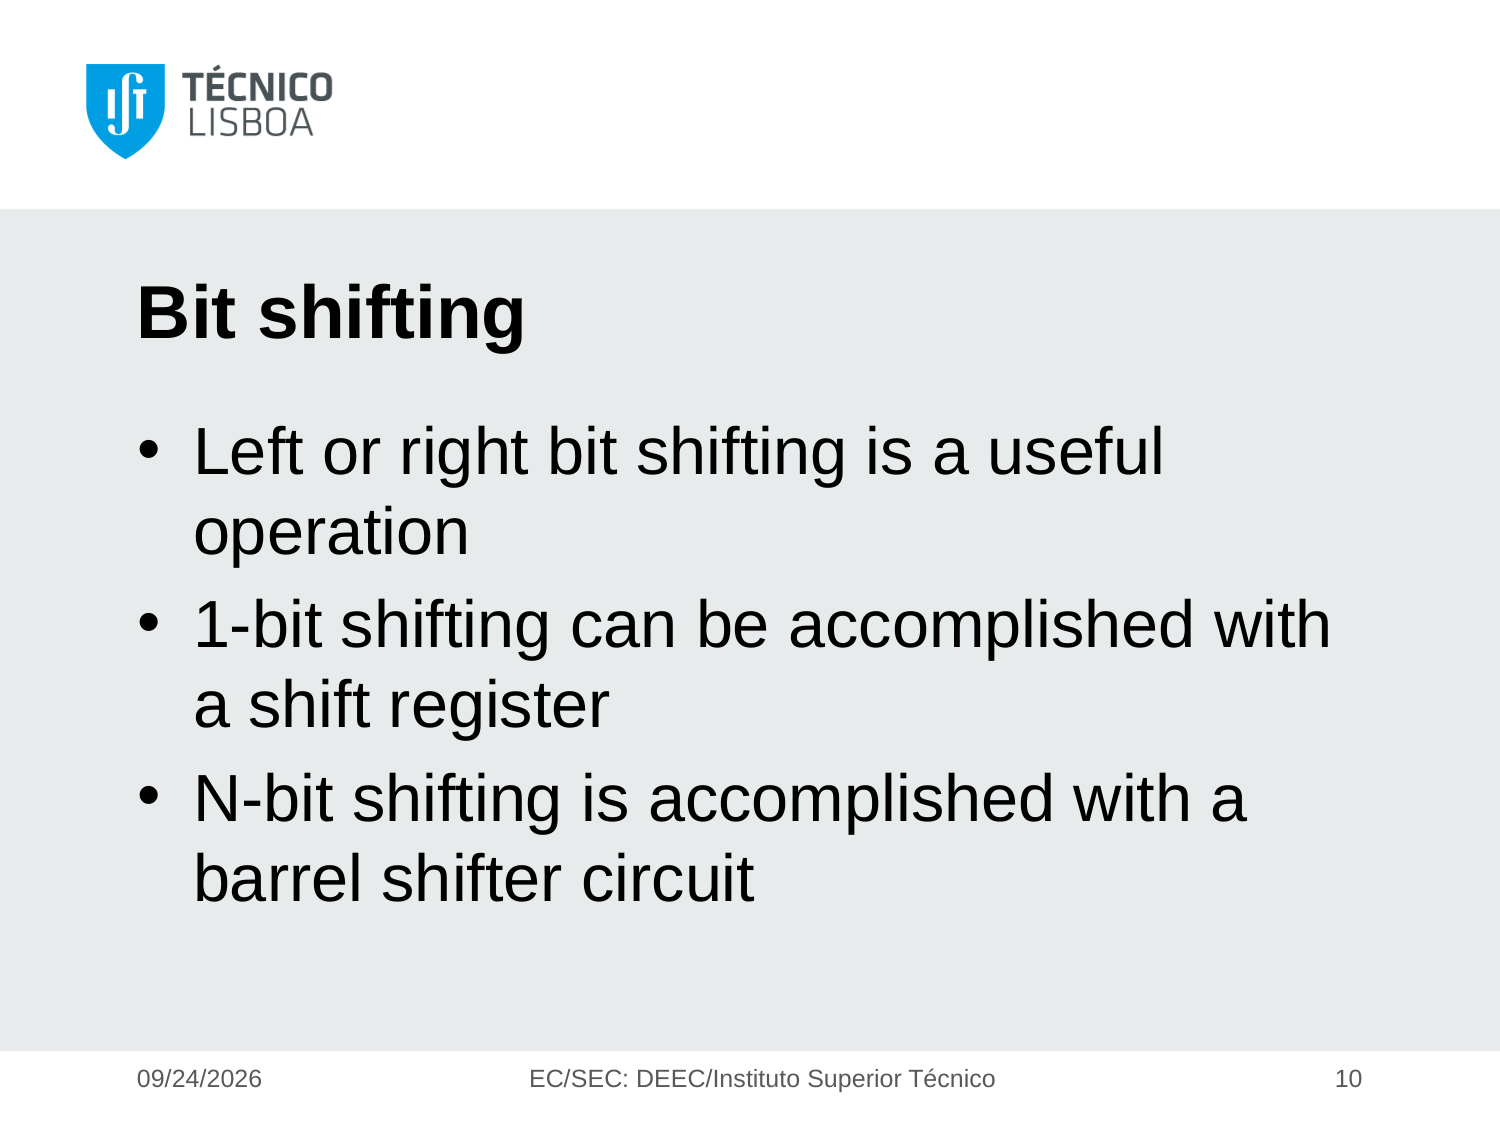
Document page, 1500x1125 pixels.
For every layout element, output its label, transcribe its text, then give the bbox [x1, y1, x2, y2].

picture [0, 0, 1500, 1125]
title Bit shifting [121, 237, 1378, 381]
slide_number <number> [1077, 1052, 1378, 1103]
footer EC/SEC: DEEC/Instituto Superior Técnico [512, 1052, 1021, 1103]
slide_number 11/24/2020 [121, 1052, 425, 1103]
list Left or right bit shifting is a useful operation 1-bit shifting can be accomplished with a shift register N-bit shifting is accomplished with a barrel shifter circuit [121, 400, 1378, 1005]
